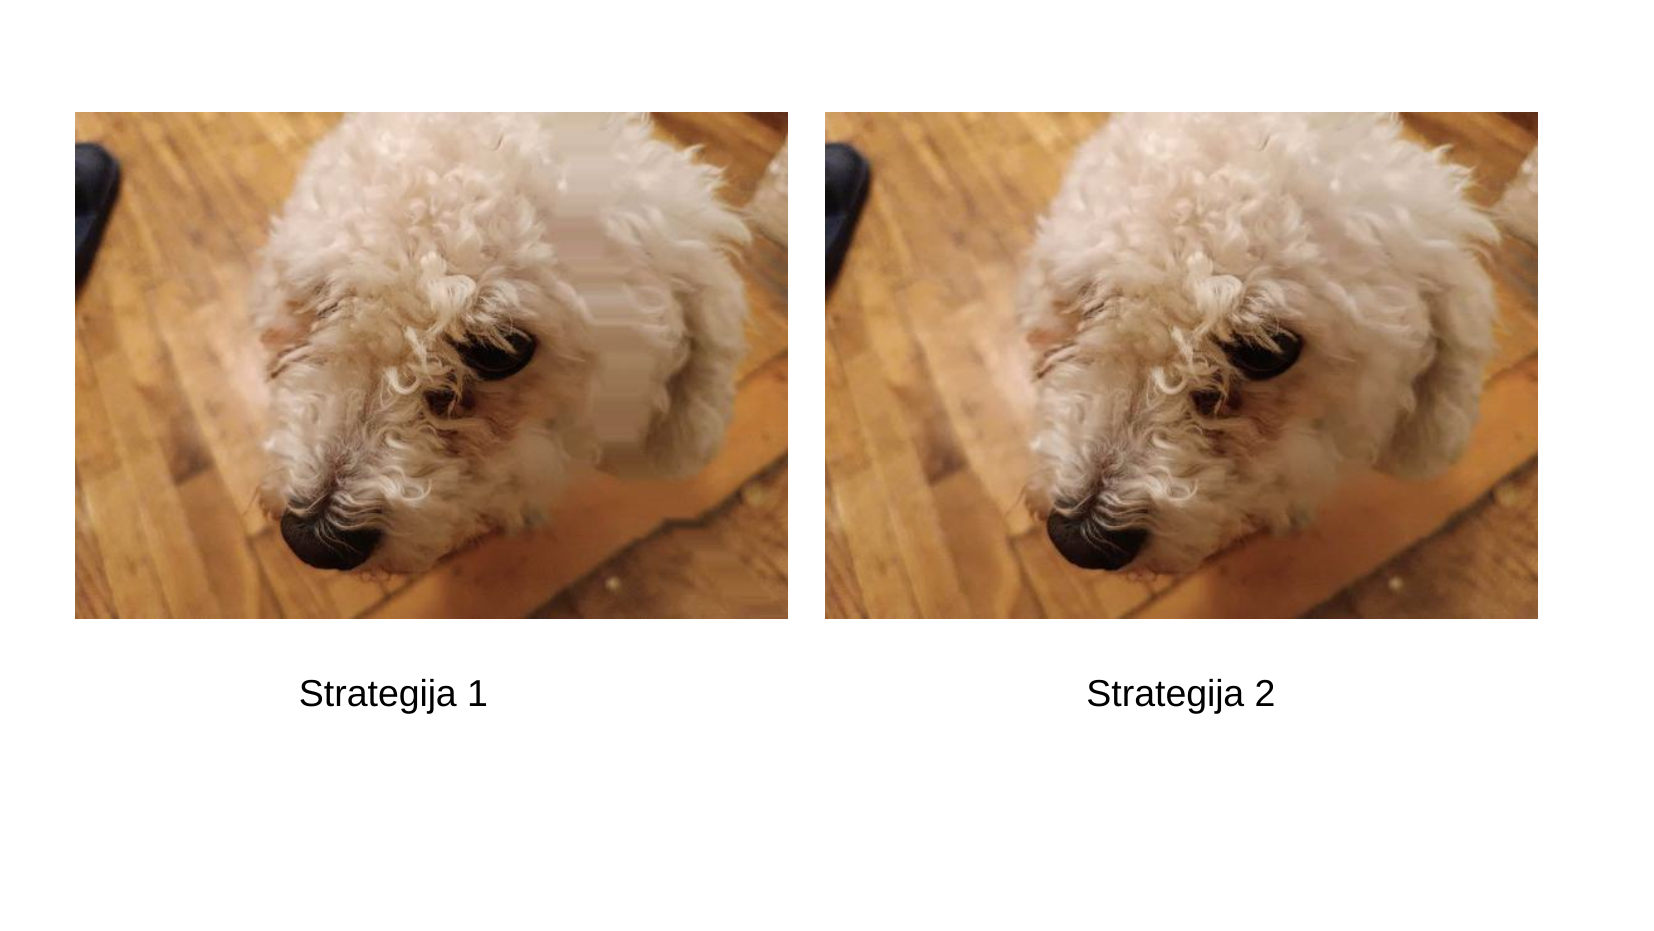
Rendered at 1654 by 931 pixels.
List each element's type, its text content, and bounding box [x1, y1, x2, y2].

text_box Strategija 1 [37, 674, 750, 713]
text_box Strategija 2 [824, 674, 1538, 713]
picture [825, 112, 1538, 619]
picture [75, 112, 788, 619]
